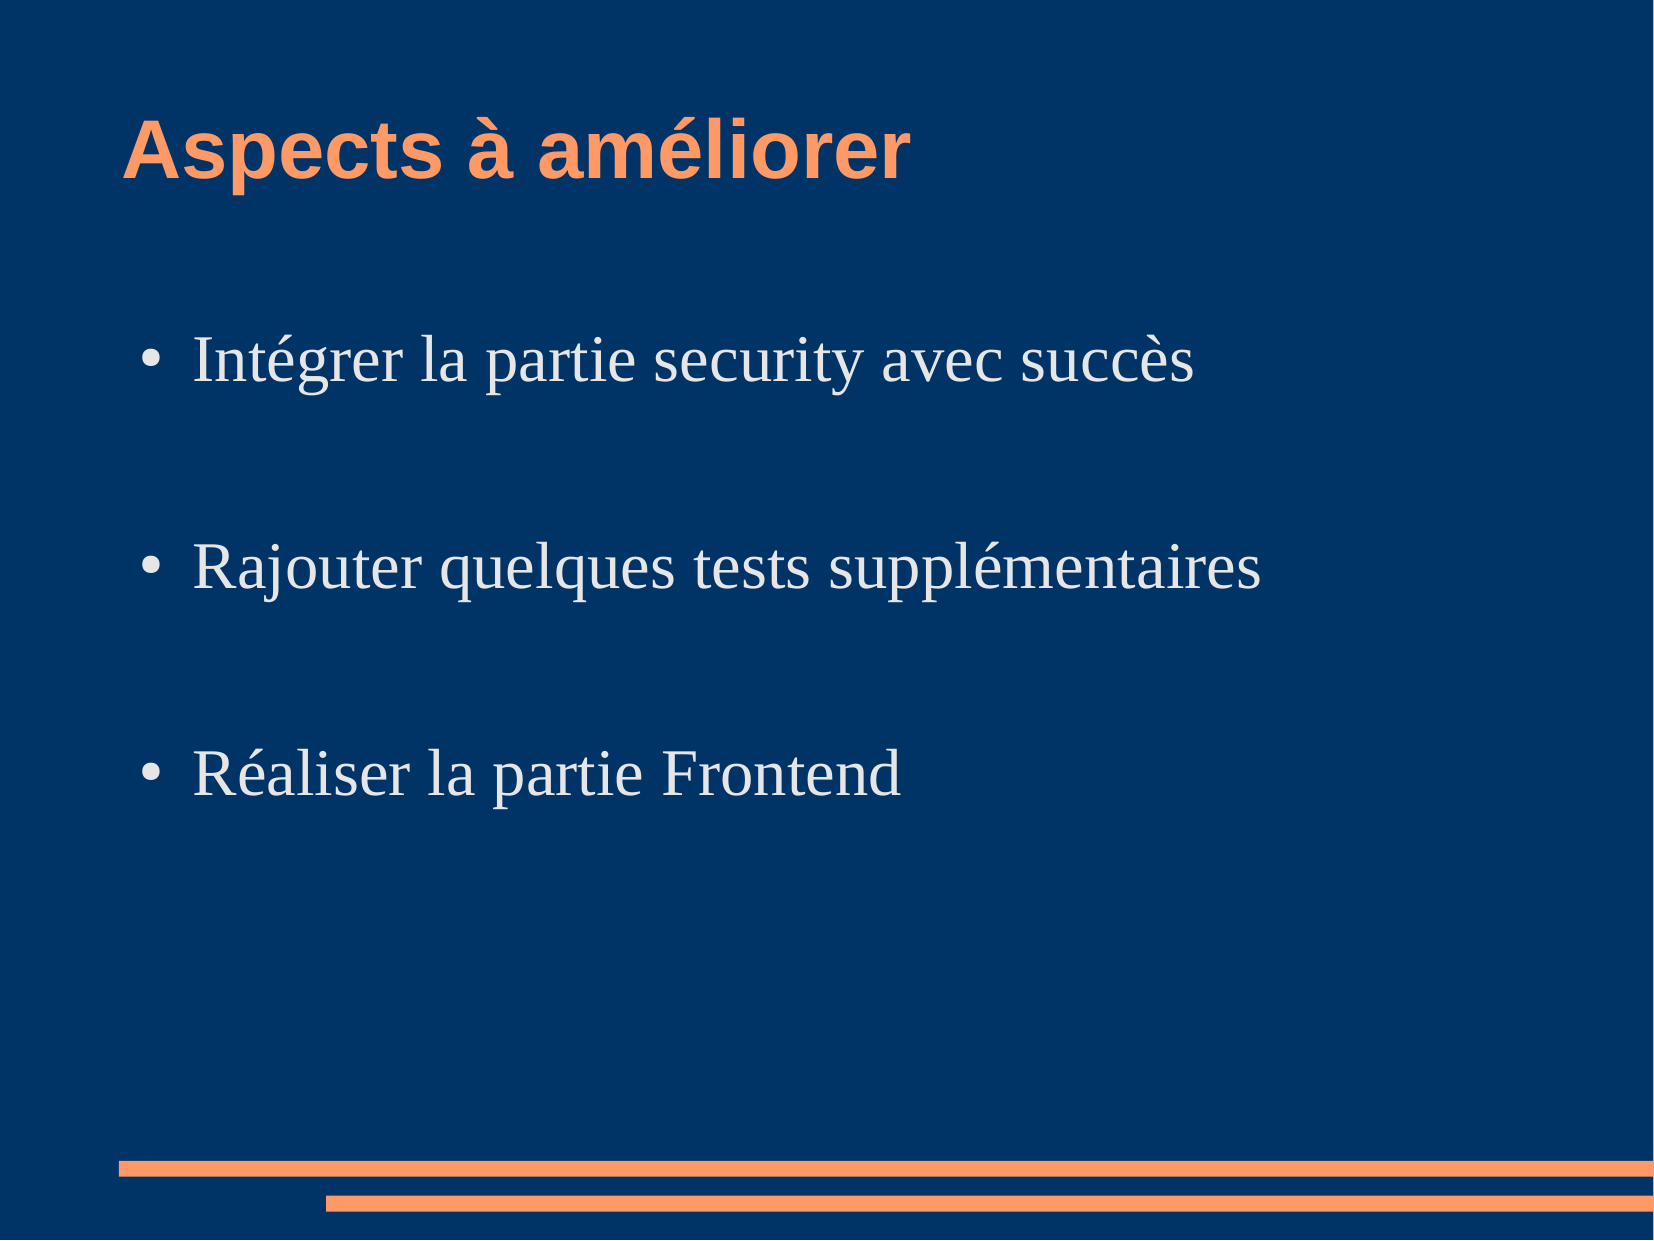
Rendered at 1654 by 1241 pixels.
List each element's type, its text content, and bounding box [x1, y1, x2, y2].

list Intégrer la partie security avec succès Rajouter quelques tests supplémentaires Réaliser la partie Frontend [121, 322, 1561, 1132]
title Aspects à améliorer [121, 46, 1534, 254]
